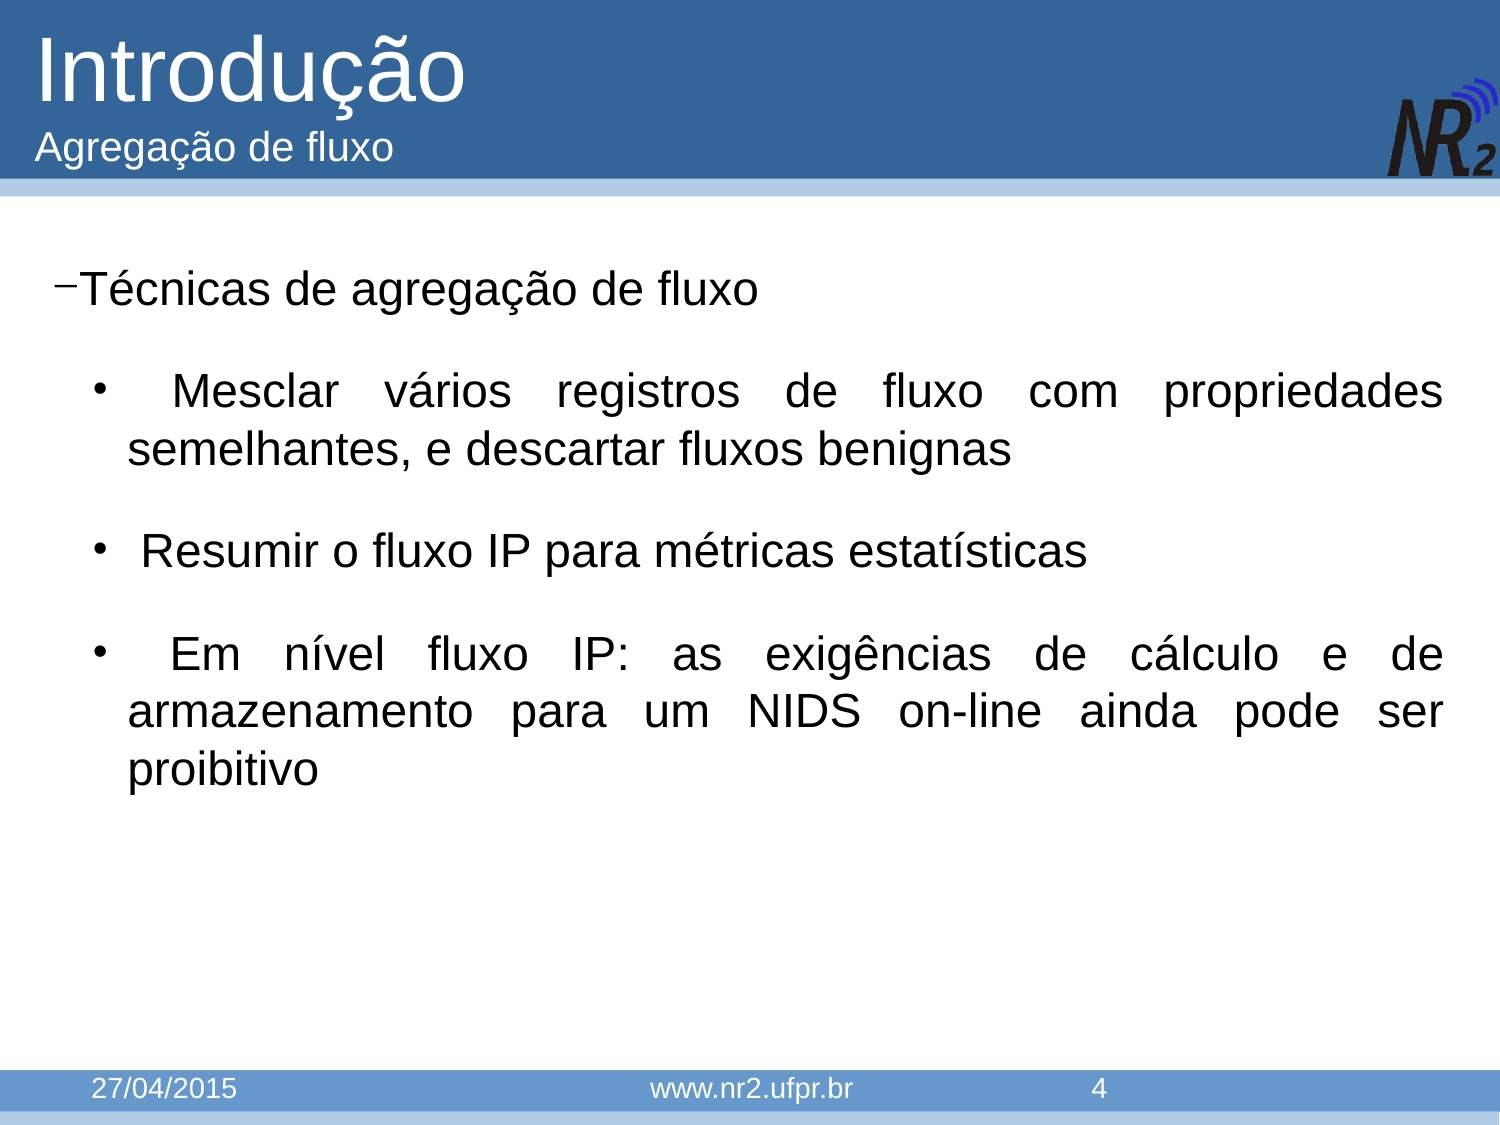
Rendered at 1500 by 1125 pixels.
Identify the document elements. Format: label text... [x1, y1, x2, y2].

picture [1387, 78, 1498, 176]
text_box 27/04/2015 [76, 1061, 427, 1109]
text_box www.nr2.ufpr.br [513, 1061, 990, 1114]
text_box Introdução Agregação de fluxo [19, 27, 1380, 153]
text_box <número> [1076, 1061, 1427, 1114]
text_box Técnicas de agregação de fluxo Mesclar vários registros de fluxo com propriedades semelhantes, e descartar fluxos benignas Resumir o fluxo IP para métricas estatísticas Em nível fluxo IP: as exigências de cálculo e de armazenamento para um NIDS on-line ainda pode ser proibitivo [37, 249, 1461, 906]
